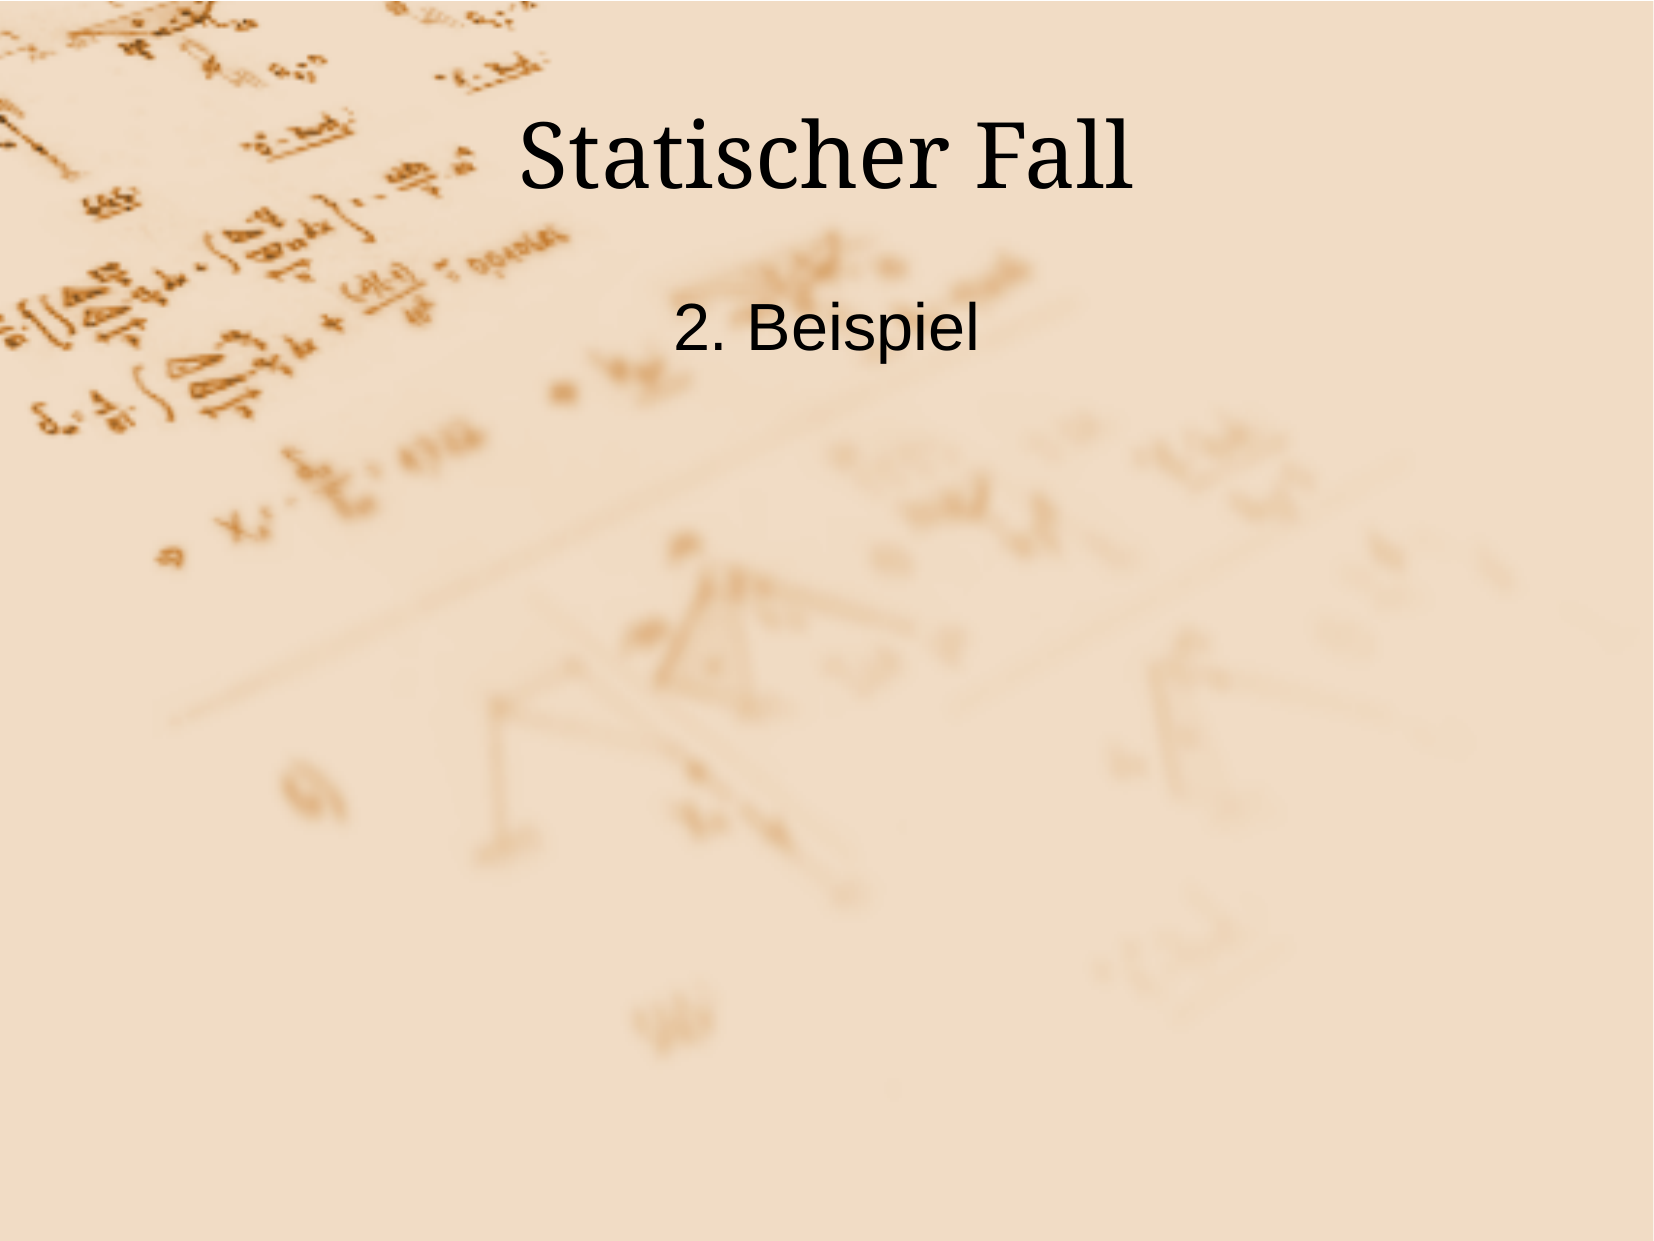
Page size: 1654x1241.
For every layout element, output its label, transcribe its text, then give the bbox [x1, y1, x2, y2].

picture [0, 1, 1654, 1241]
title Statischer Fall [82, 49, 1571, 257]
list 2. Beispiel [82, 290, 1571, 1109]
